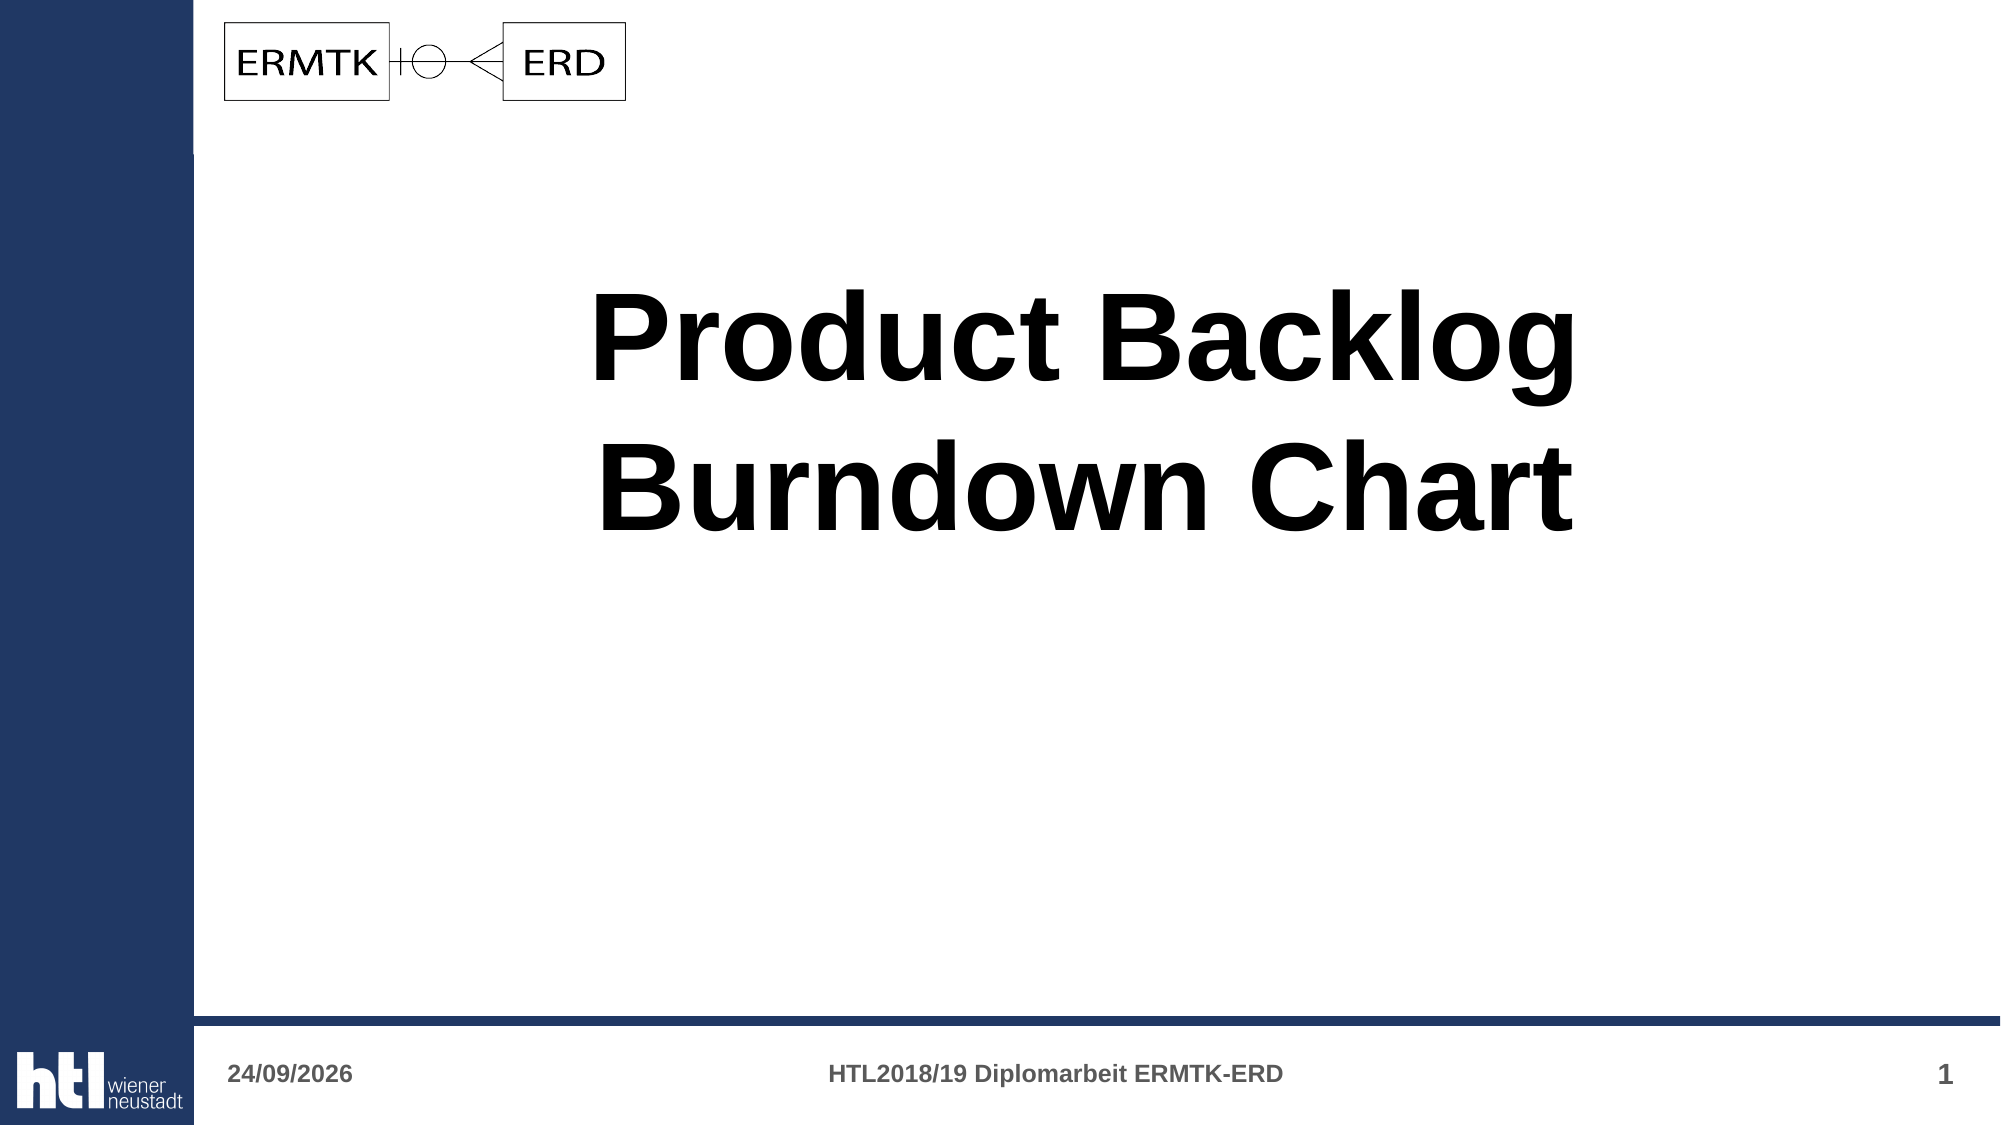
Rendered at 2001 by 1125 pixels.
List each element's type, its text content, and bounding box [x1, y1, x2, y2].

picture [17, 1052, 183, 1114]
title Product Backlog Burndown Chart [328, 170, 1843, 563]
picture [224, 22, 626, 101]
